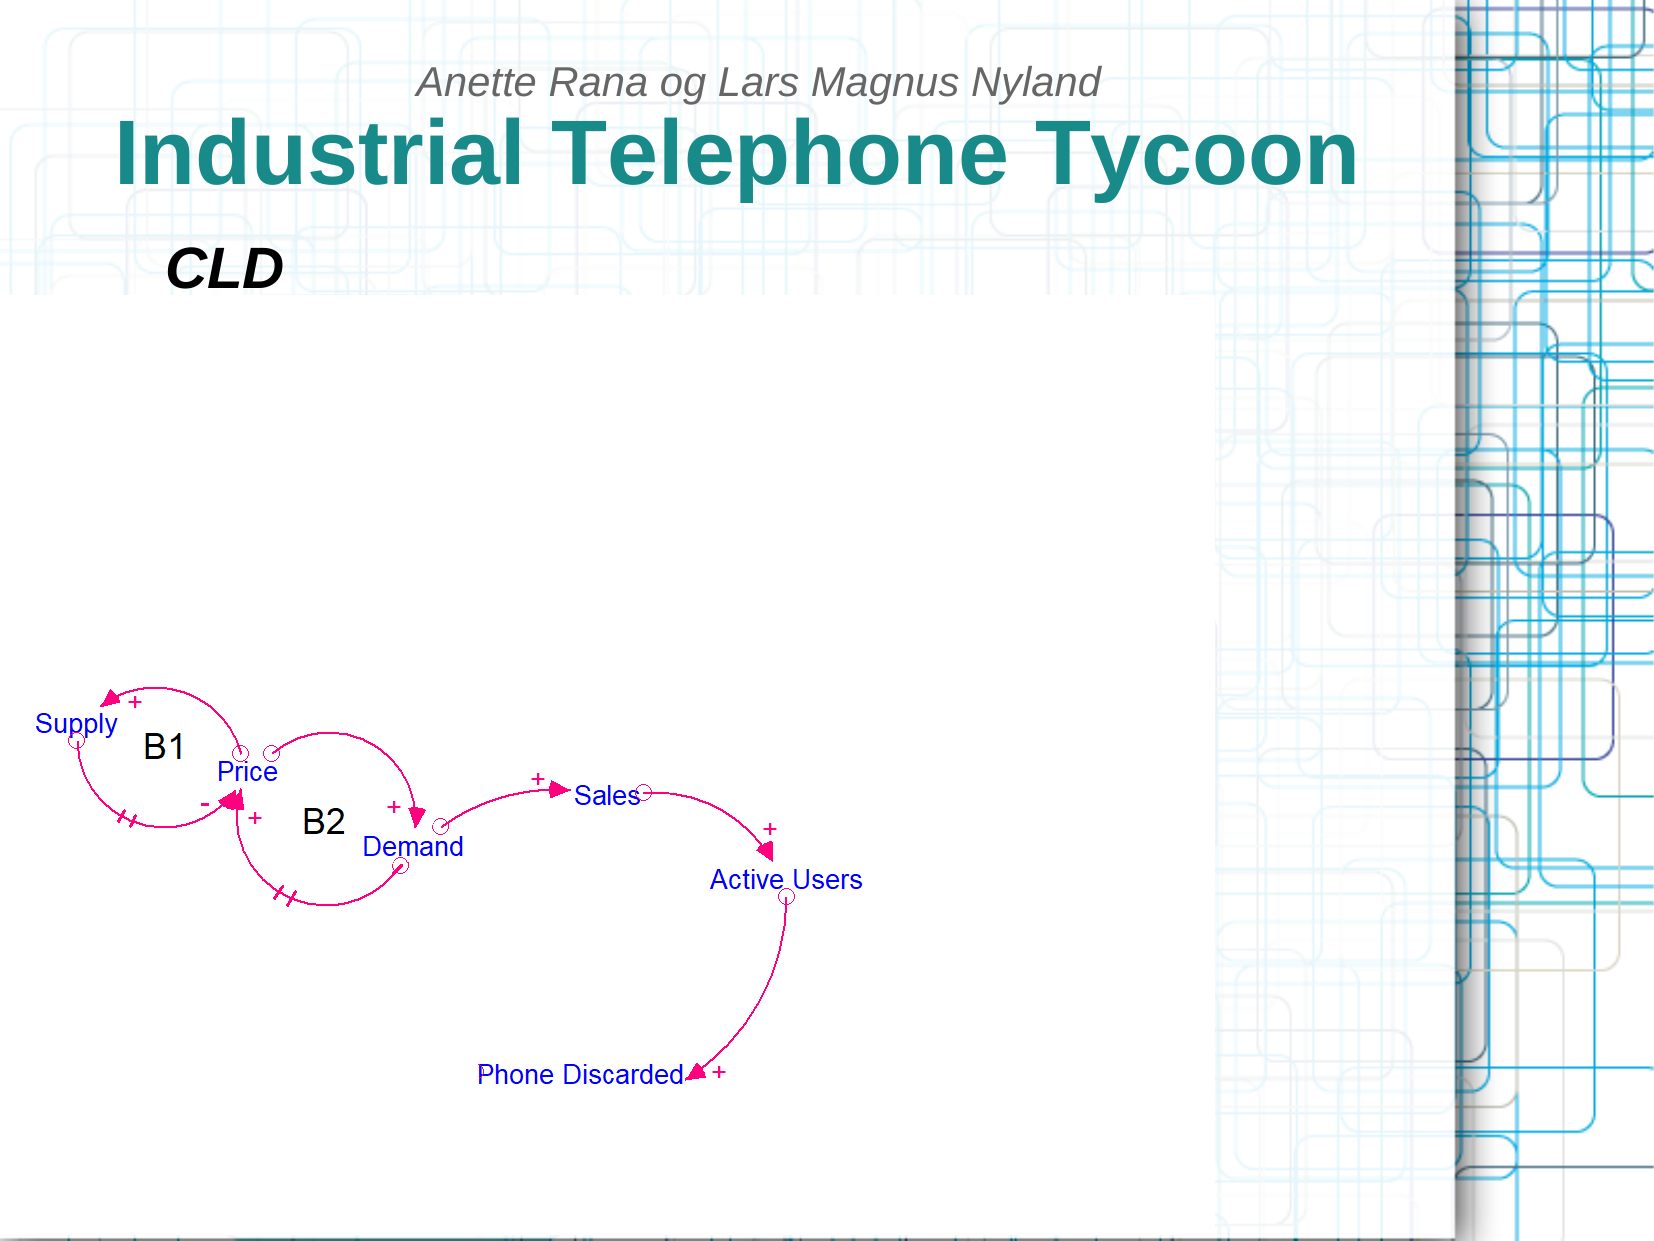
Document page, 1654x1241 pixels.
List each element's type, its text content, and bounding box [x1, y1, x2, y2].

list CLD [70, 236, 1406, 1205]
title Industrial Telephone Tycoon [59, 56, 1418, 250]
list Anette Rana og Lars Magnus Nyland [82, 58, 1418, 210]
picture [0, 0, 1654, 1241]
